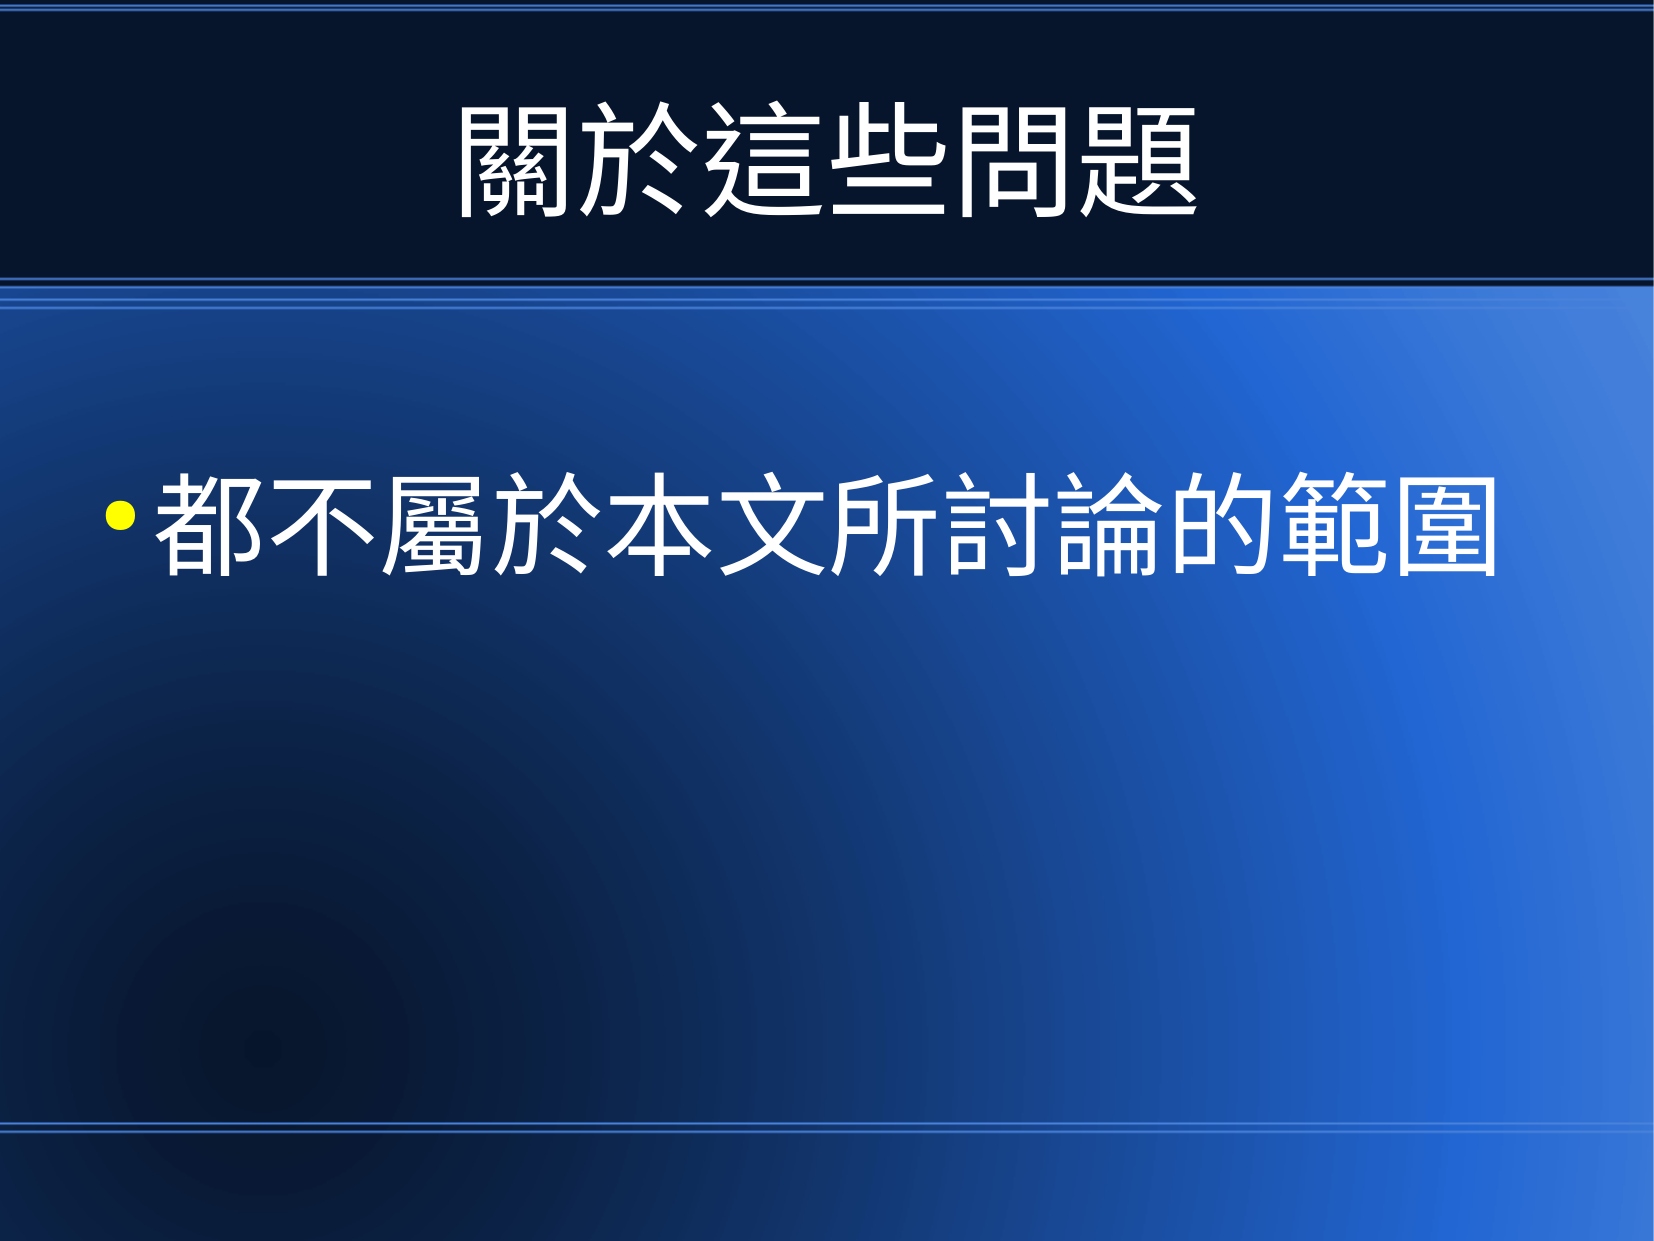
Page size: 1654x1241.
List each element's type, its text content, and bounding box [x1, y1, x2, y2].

list 都不屬於本文所討論的範圍 [82, 355, 1571, 1241]
title 關於這些問題 [82, 49, 1571, 257]
picture [0, 0, 1654, 1241]
